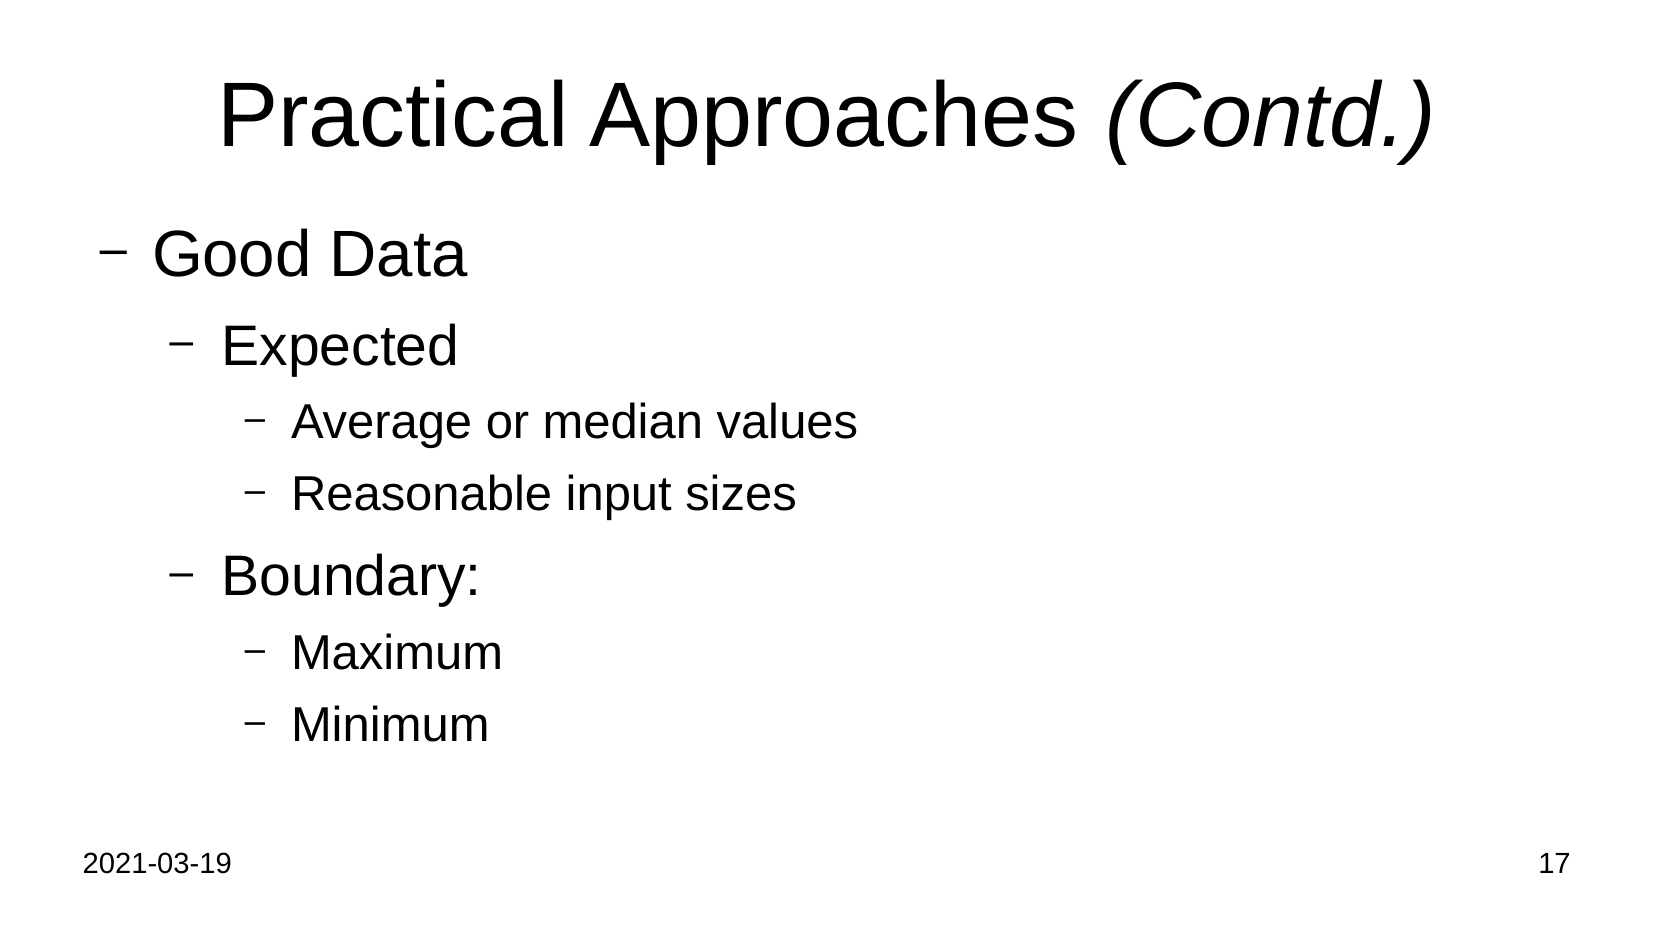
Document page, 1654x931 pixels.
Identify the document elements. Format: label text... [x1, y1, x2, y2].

list Good Data Expected Average or median values Reasonable input sizes Boundary: Maximum Minimum [82, 217, 1571, 758]
title Practical Approaches (Contd.) [82, 37, 1571, 193]
